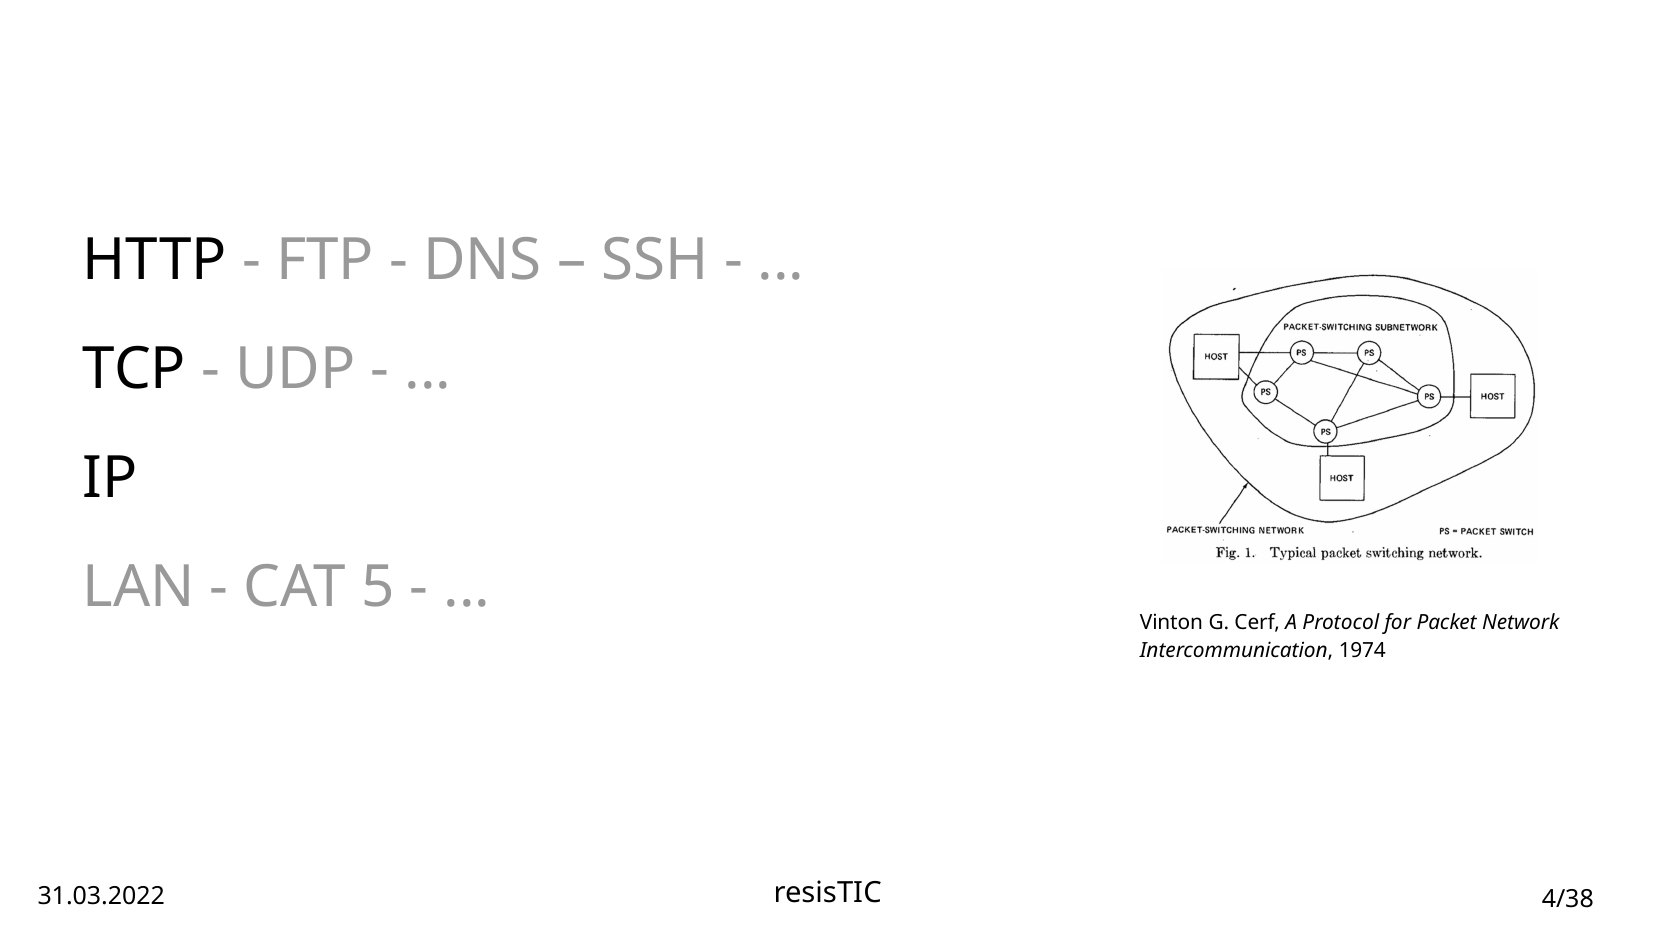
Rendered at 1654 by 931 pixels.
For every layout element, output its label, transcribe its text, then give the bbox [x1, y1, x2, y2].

list HTTP - FTP - DNS – SSH - ... TCP - UDP - ... IP LAN - CAT 5 - ... [82, 217, 1571, 758]
text_box 4/38 [1383, 873, 1609, 919]
text_box Vinton G. Cerf, A Protocol for Packet Network Intercommunication, 1974 [1125, 600, 1576, 665]
picture [1162, 268, 1538, 563]
